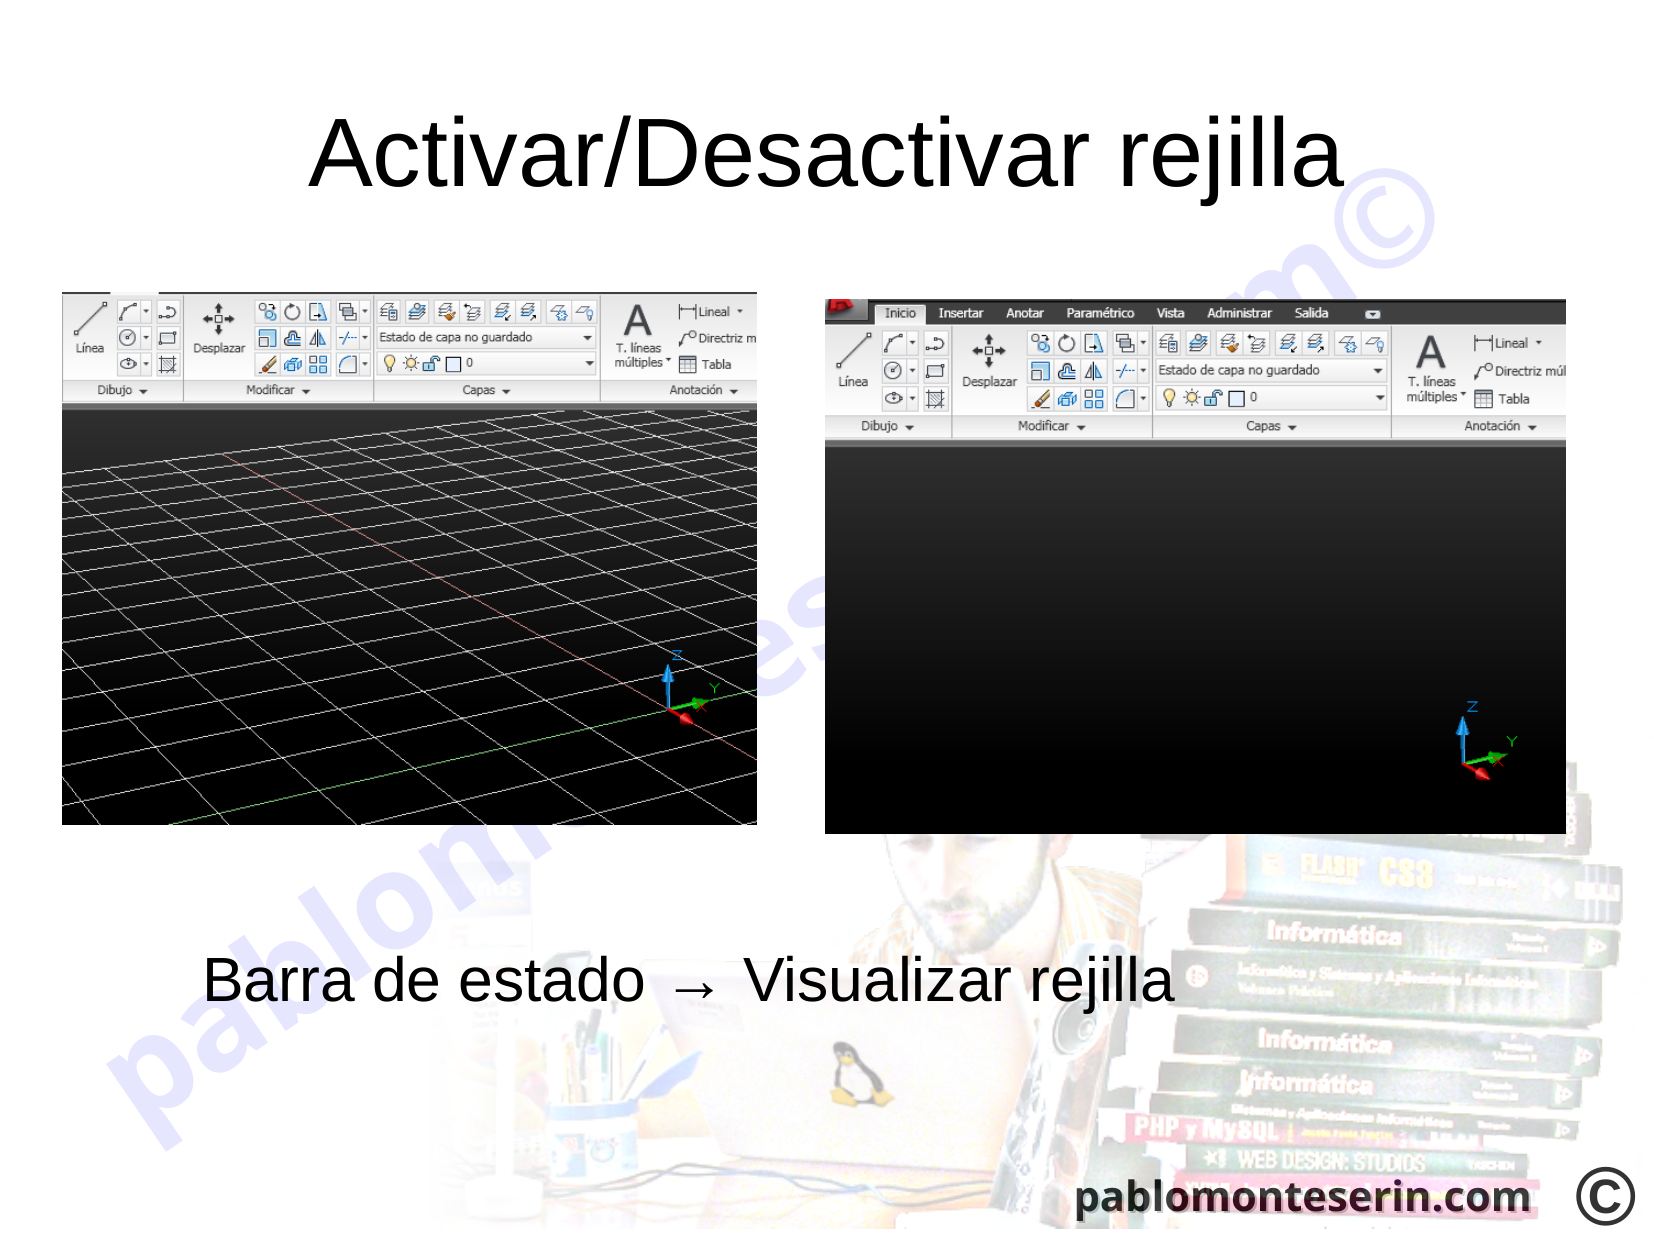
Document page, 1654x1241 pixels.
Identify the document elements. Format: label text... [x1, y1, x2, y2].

title Activar/Desactivar rejilla [82, 49, 1571, 257]
picture [62, 292, 1654, 1229]
text_box Barra de estado → Visualizar rejilla [187, 937, 1351, 1023]
